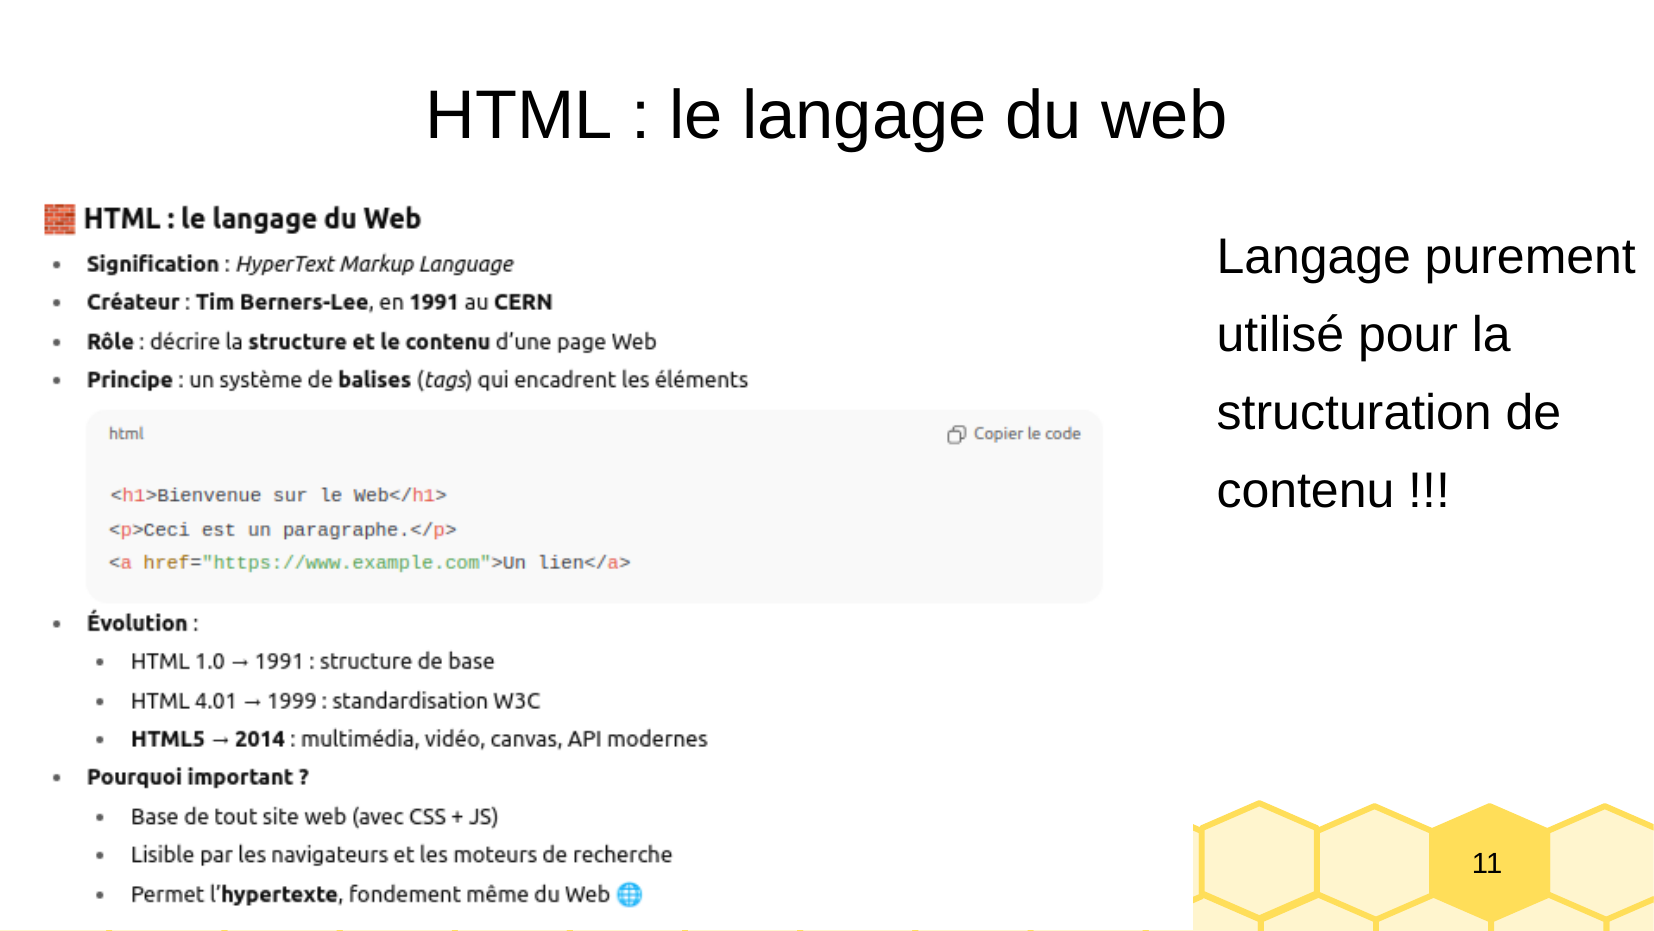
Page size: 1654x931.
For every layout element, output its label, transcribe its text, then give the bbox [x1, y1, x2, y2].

list Langage purement utilisé pour la structuration de contenu !!! [1193, 228, 1654, 768]
picture [0, 177, 1193, 930]
title HTML : le langage du web [82, 37, 1571, 193]
